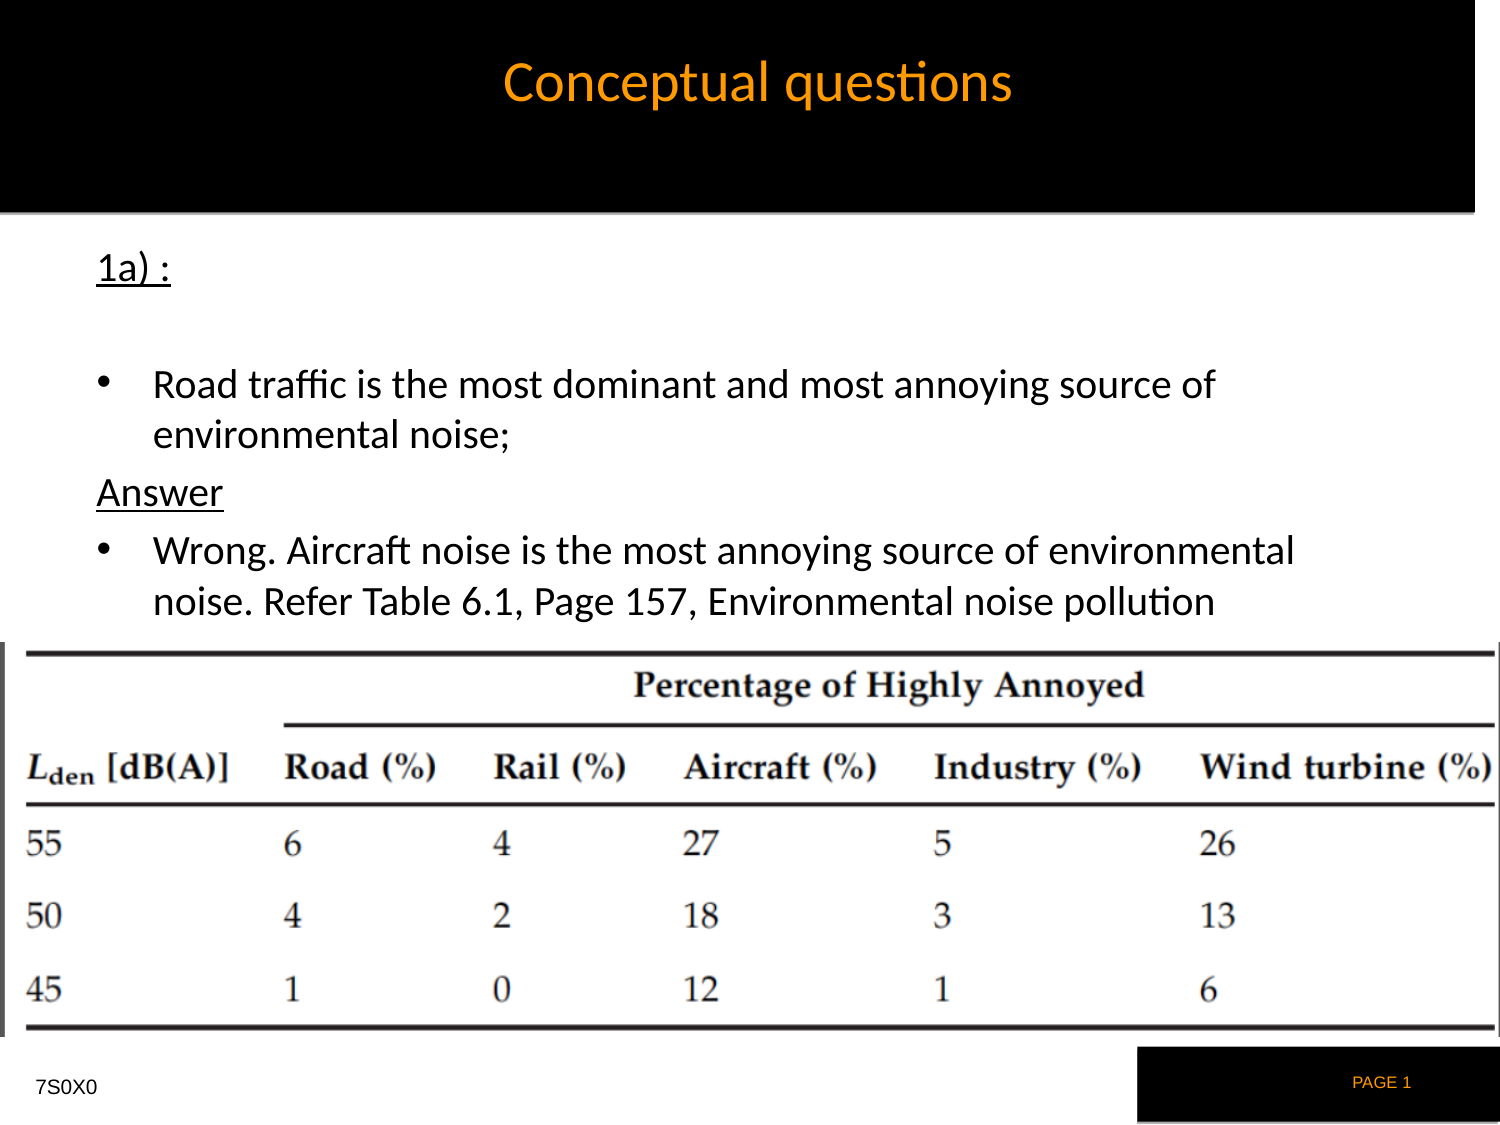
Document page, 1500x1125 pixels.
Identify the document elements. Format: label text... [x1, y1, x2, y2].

text_box [0, 0, 1475, 213]
text_box 7S0X0 [35, 1070, 626, 1102]
title Conceptual questions [100, 35, 1417, 187]
picture [0, 642, 1500, 1037]
text_box [1137, 1046, 1500, 1122]
list 1a) : Road traffic is the most dominant and most annoying source of environmental noise; Answer Wrong. Aircraft noise is the most annoying source of environmental noise. Refer Table 6.1, Page 157, Environmental noise pollution [81, 232, 1394, 642]
text_box PAGE 1 [1352, 1066, 1453, 1098]
